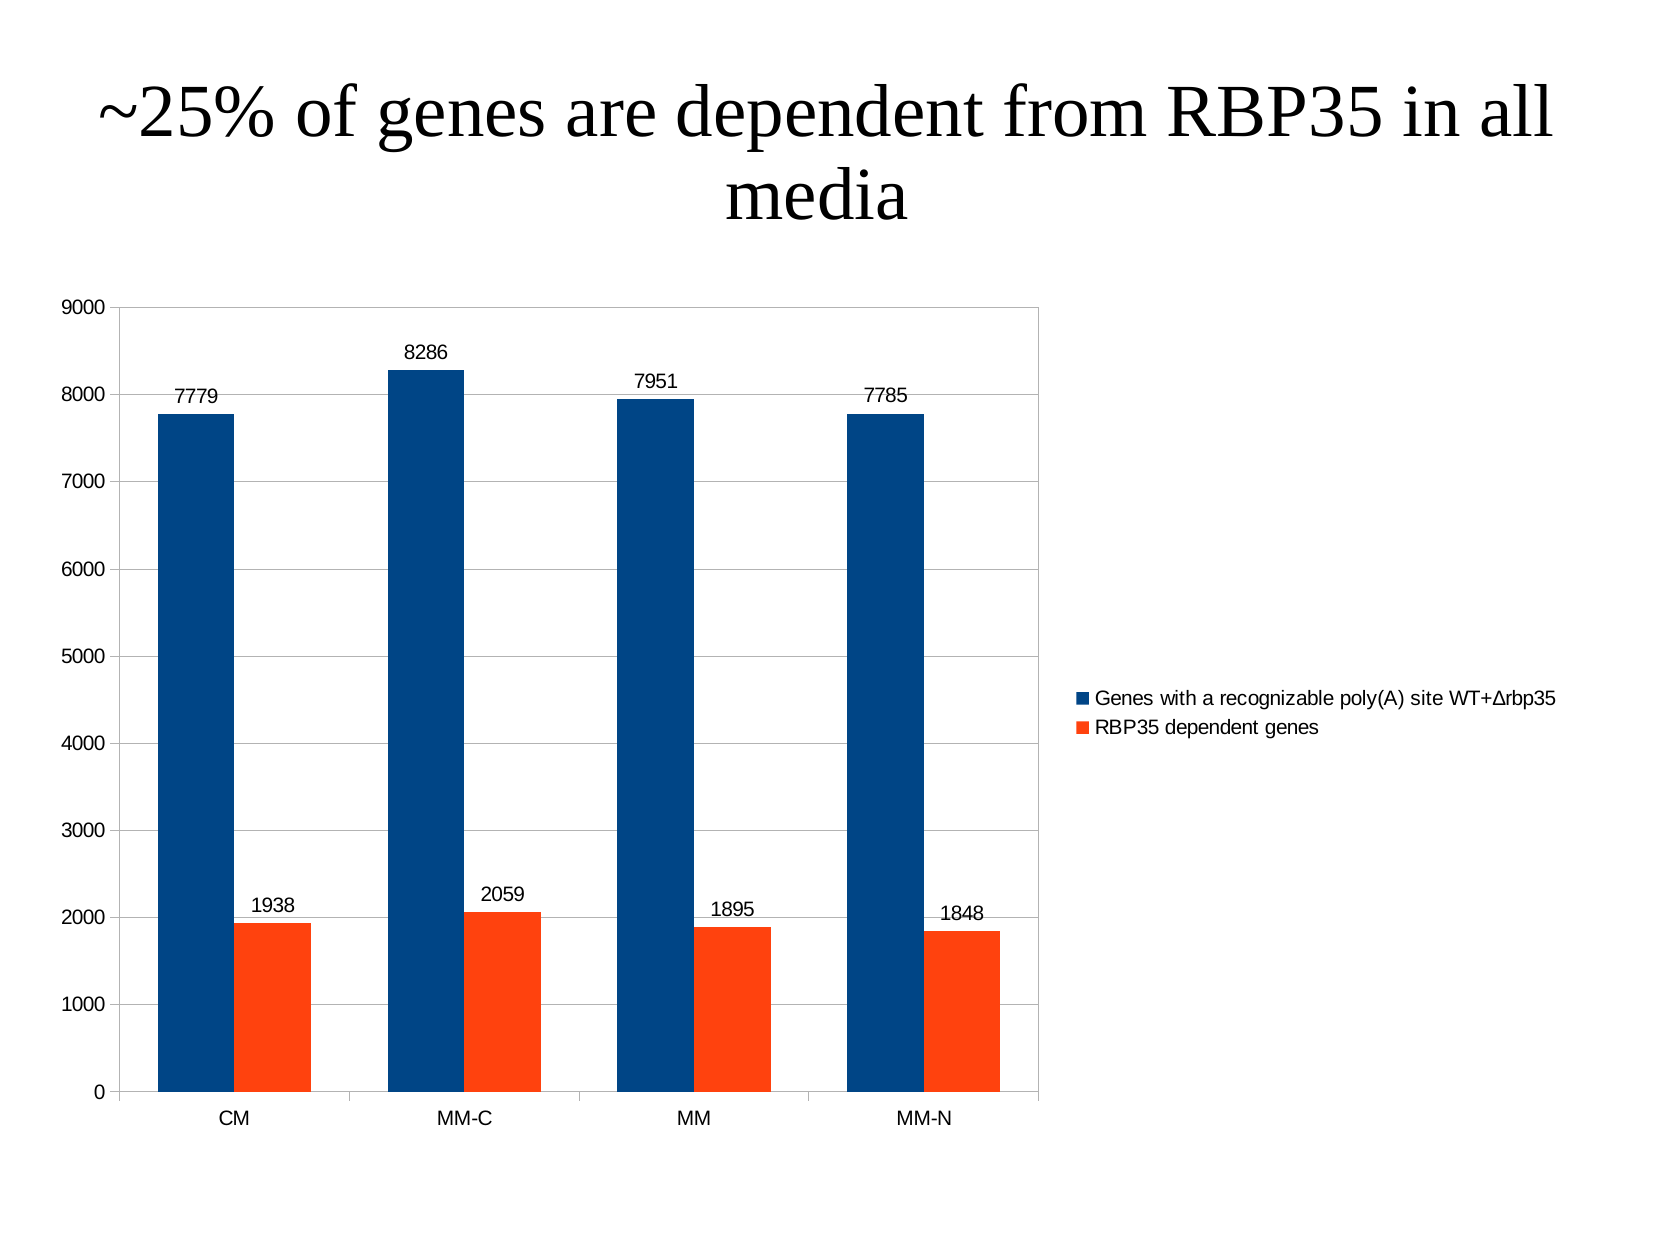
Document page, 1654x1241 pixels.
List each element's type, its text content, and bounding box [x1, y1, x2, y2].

title ~25% of genes are dependent from RBP35 in all media [82, 49, 1571, 257]
chart [30, 278, 1576, 1148]
